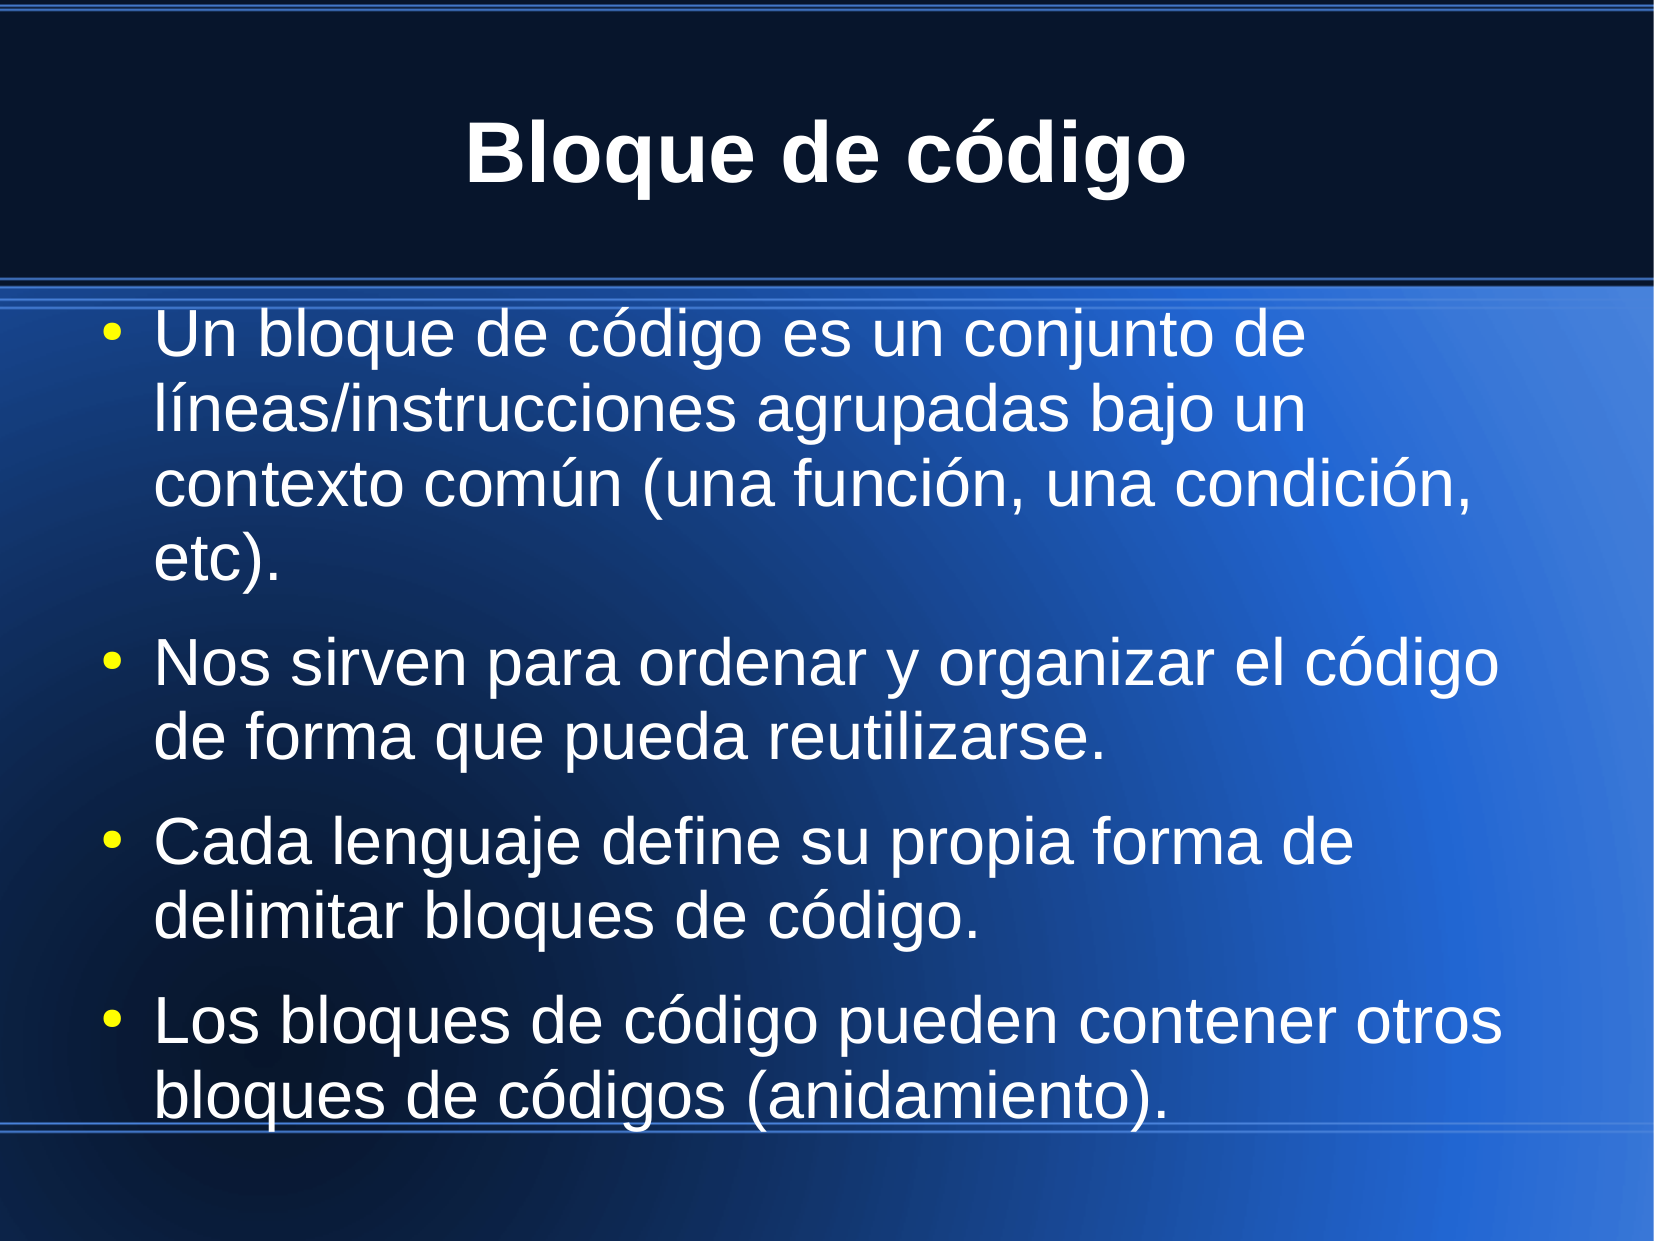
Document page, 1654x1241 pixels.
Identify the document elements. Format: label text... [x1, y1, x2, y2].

list Un bloque de código es un conjunto de líneas/instrucciones agrupadas bajo un contexto común (una función, una condición, etc). Nos sirven para ordenar y organizar el código de forma que pueda reutilizarse. Cada lenguaje define su propia forma de delimitar bloques de código. Los bloques de código pueden contener otros bloques de códigos (anidamiento). [82, 296, 1571, 1133]
title Bloque de código [82, 49, 1571, 257]
picture [0, 0, 1654, 1241]
